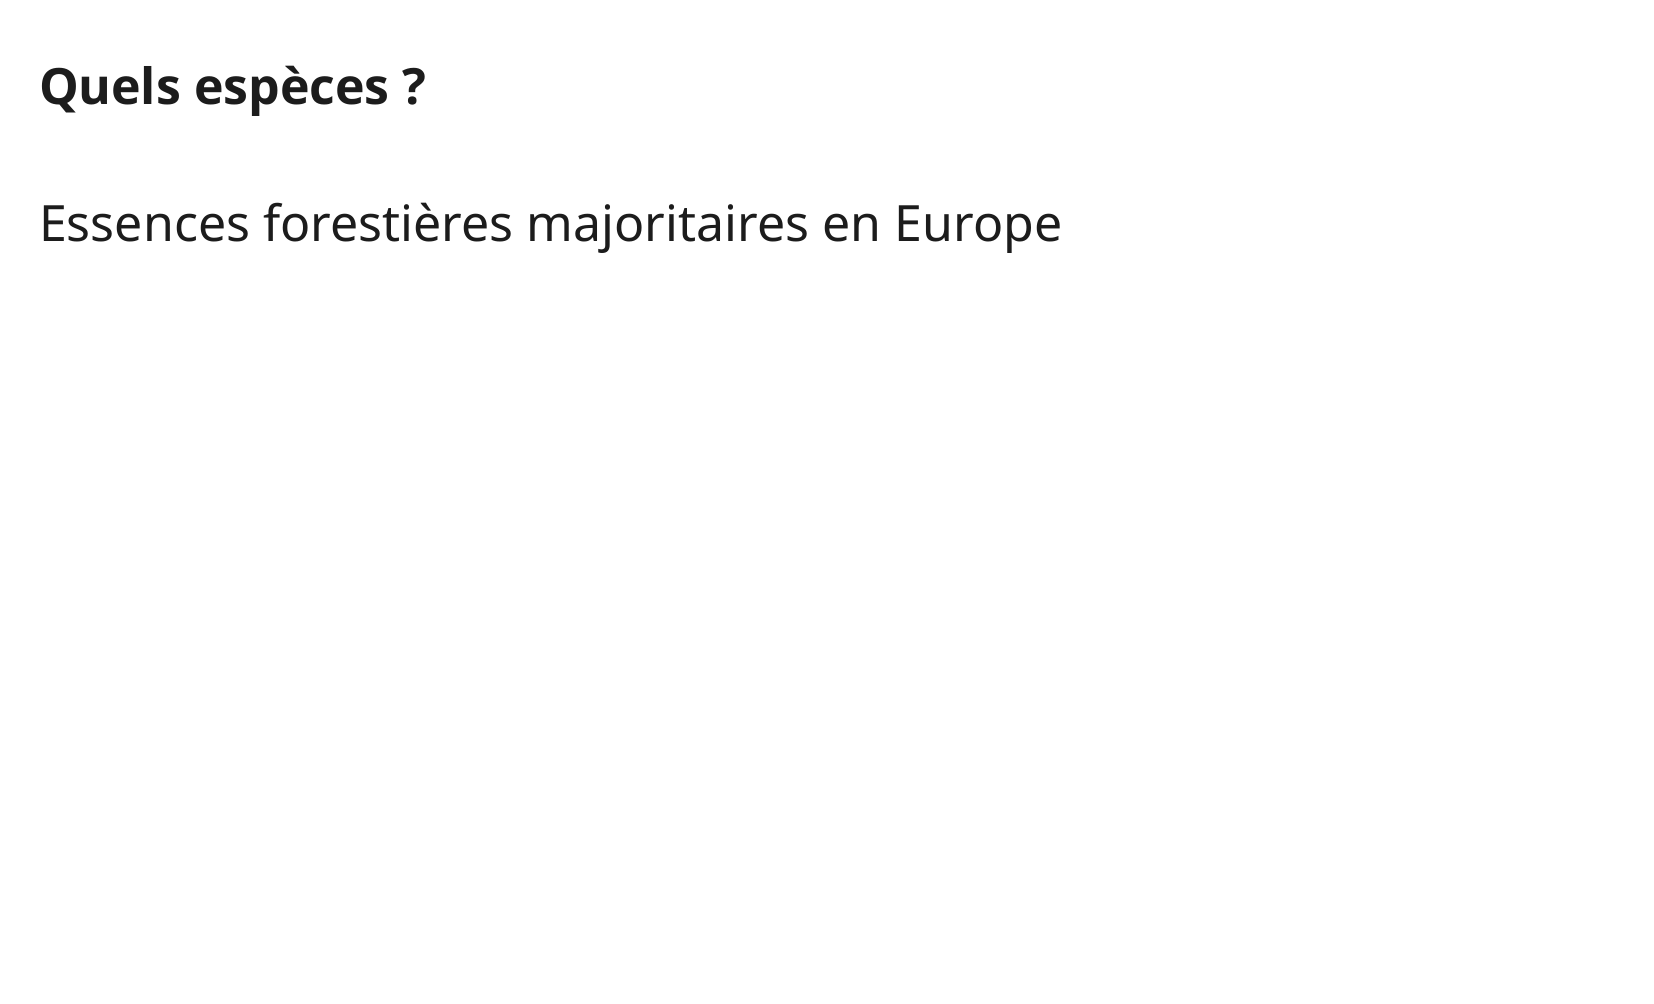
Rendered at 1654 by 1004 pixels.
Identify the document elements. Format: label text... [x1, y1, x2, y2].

subtitle Quels espèces ? Essences forestières majoritaires en Europe [39, 50, 1644, 968]
